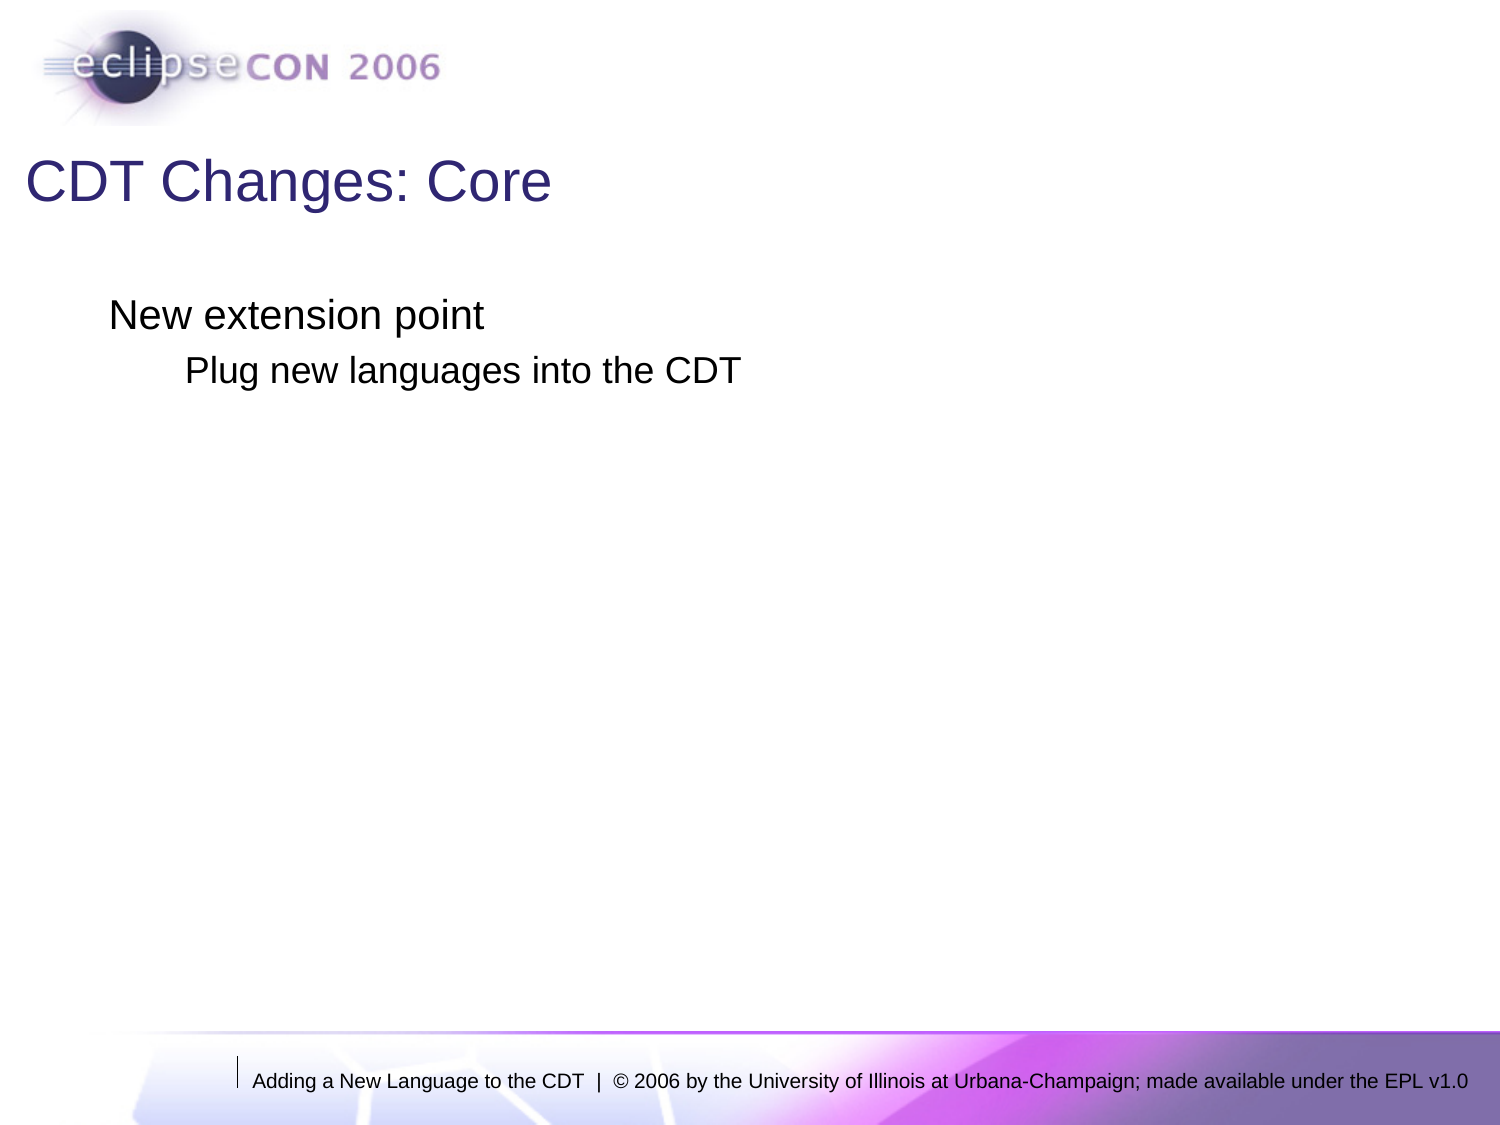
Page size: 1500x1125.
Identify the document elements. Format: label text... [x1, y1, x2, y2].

list New extension point Plug new languages into the CDT [108, 291, 1378, 932]
picture [0, 1031, 1500, 1125]
title CDT Changes: Core [25, 142, 1378, 225]
picture [31, 10, 1040, 126]
